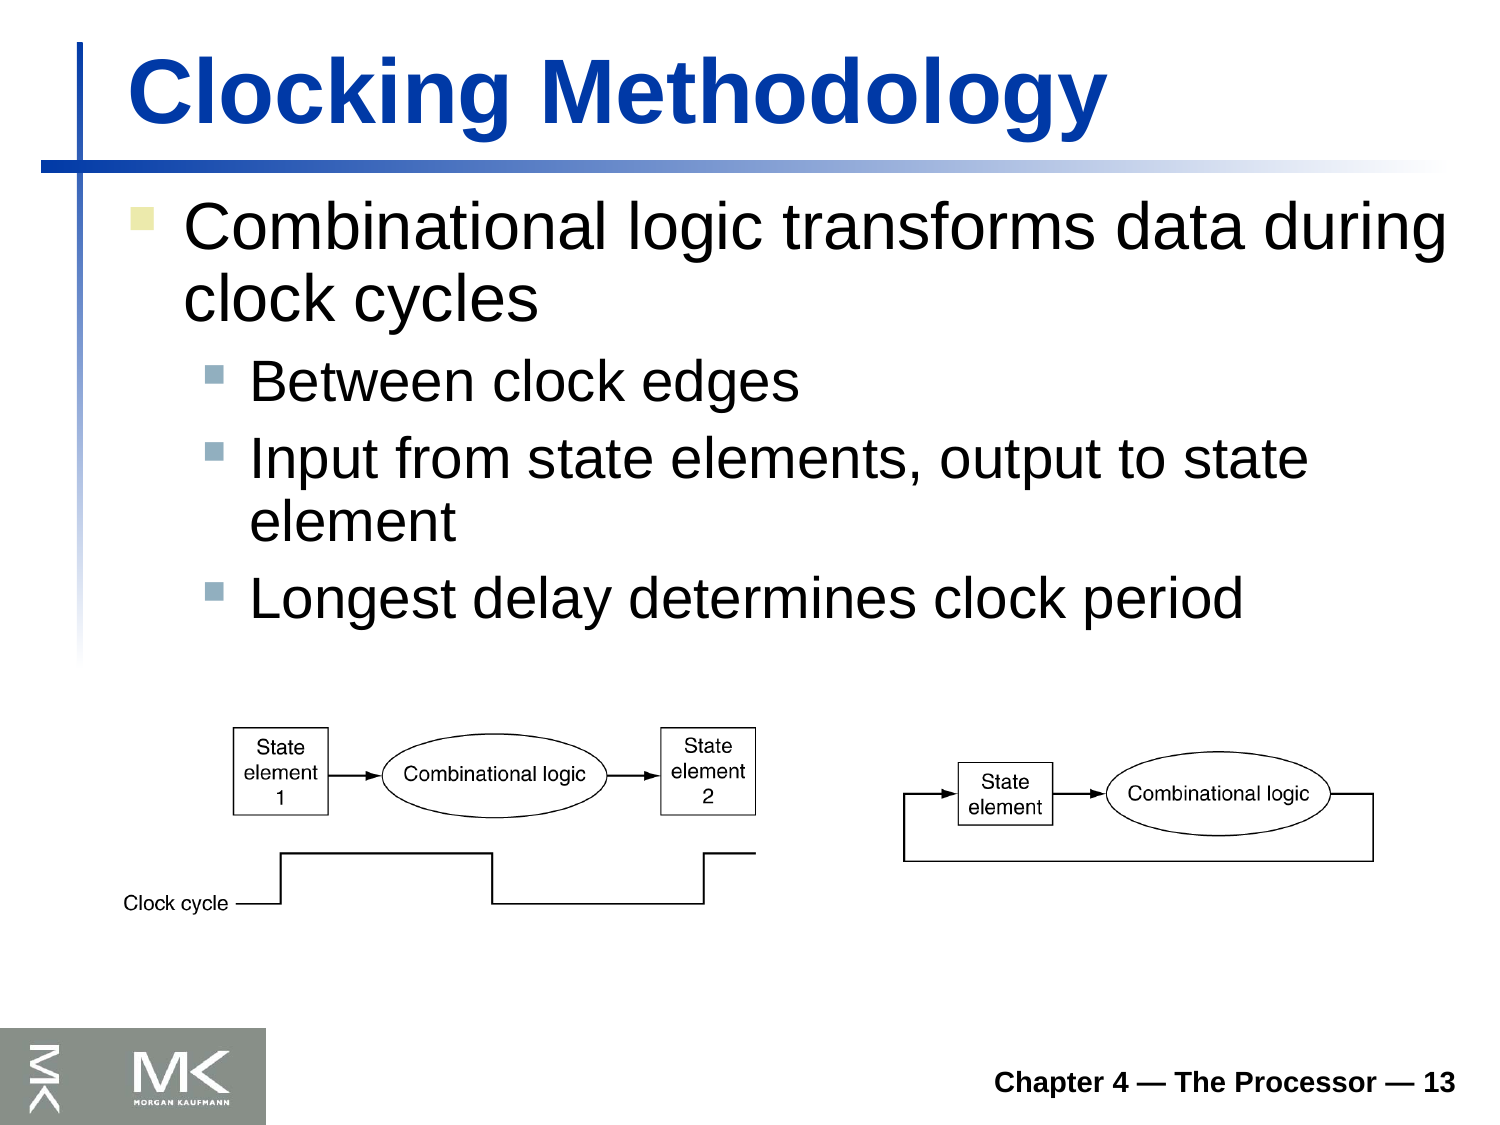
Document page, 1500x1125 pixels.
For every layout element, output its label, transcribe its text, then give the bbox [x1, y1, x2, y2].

list Combinational logic transforms data during clock cycles Between clock edges Input from state elements, output to state element Longest delay determines clock period [112, 184, 1469, 651]
picture [123, 727, 756, 915]
text_box Chapter 4 — The Processor — <number> [277, 1046, 1471, 1106]
picture [903, 751, 1374, 862]
title Clocking Methodology [112, 23, 1468, 149]
picture [0, 1028, 266, 1125]
